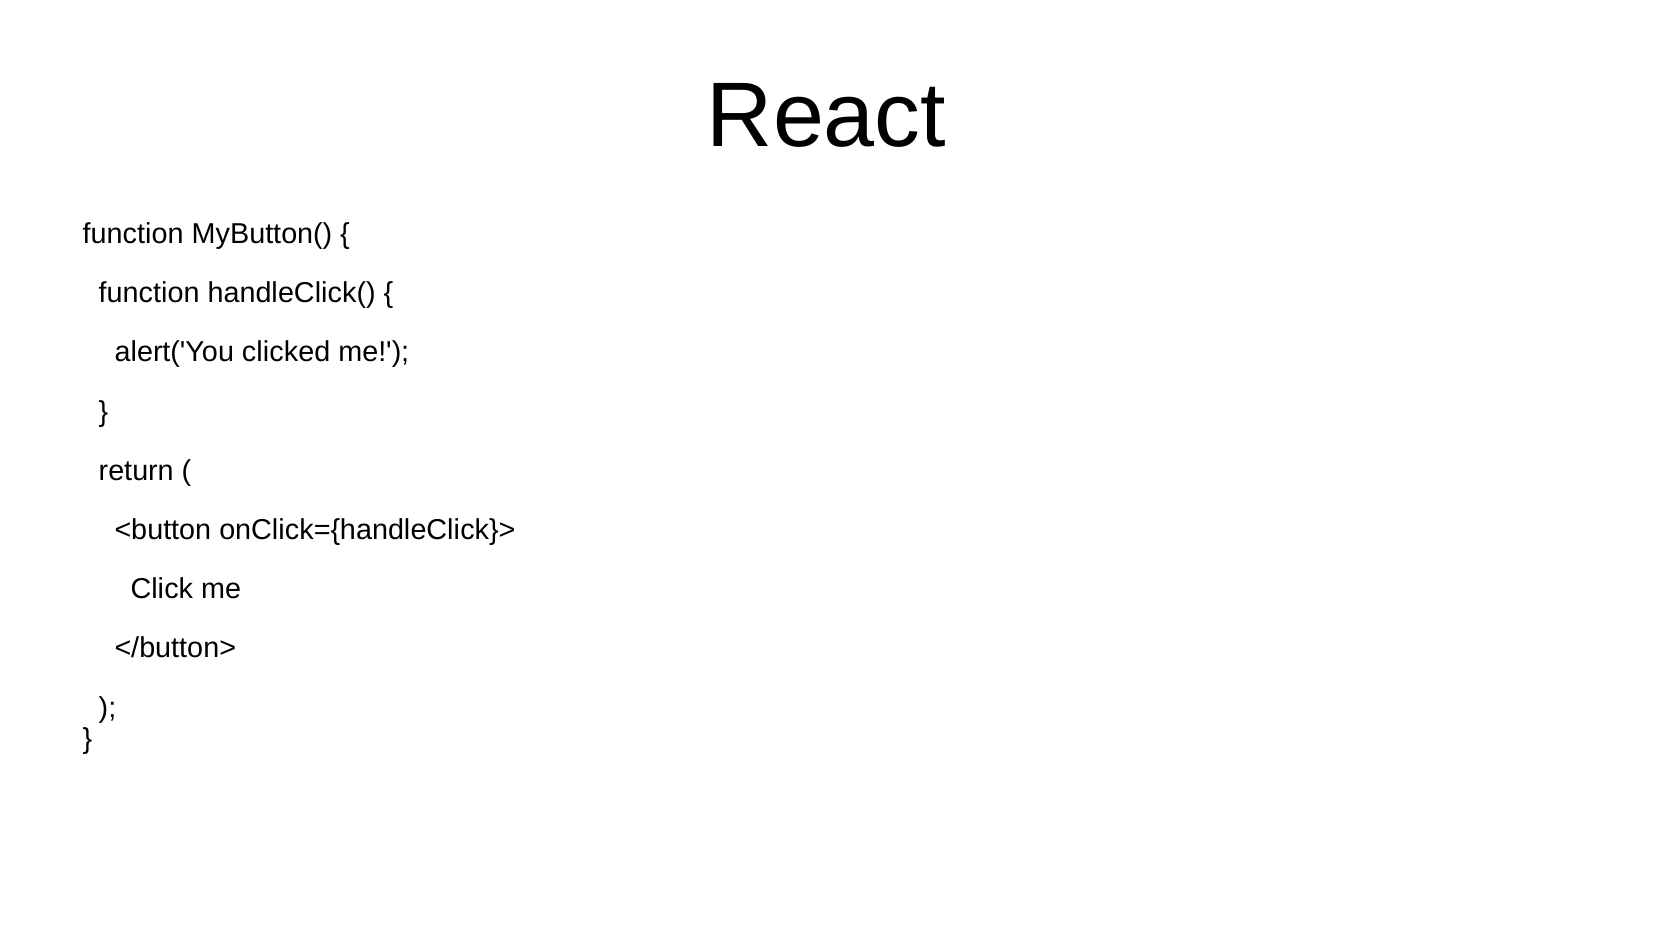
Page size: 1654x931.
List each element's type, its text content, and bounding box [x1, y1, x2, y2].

title React [82, 37, 1571, 193]
list function MyButton() { function handleClick() { alert('You clicked me!'); } return ( <button onClick={handleClick}> Click me </button> ); } [82, 217, 1571, 758]
